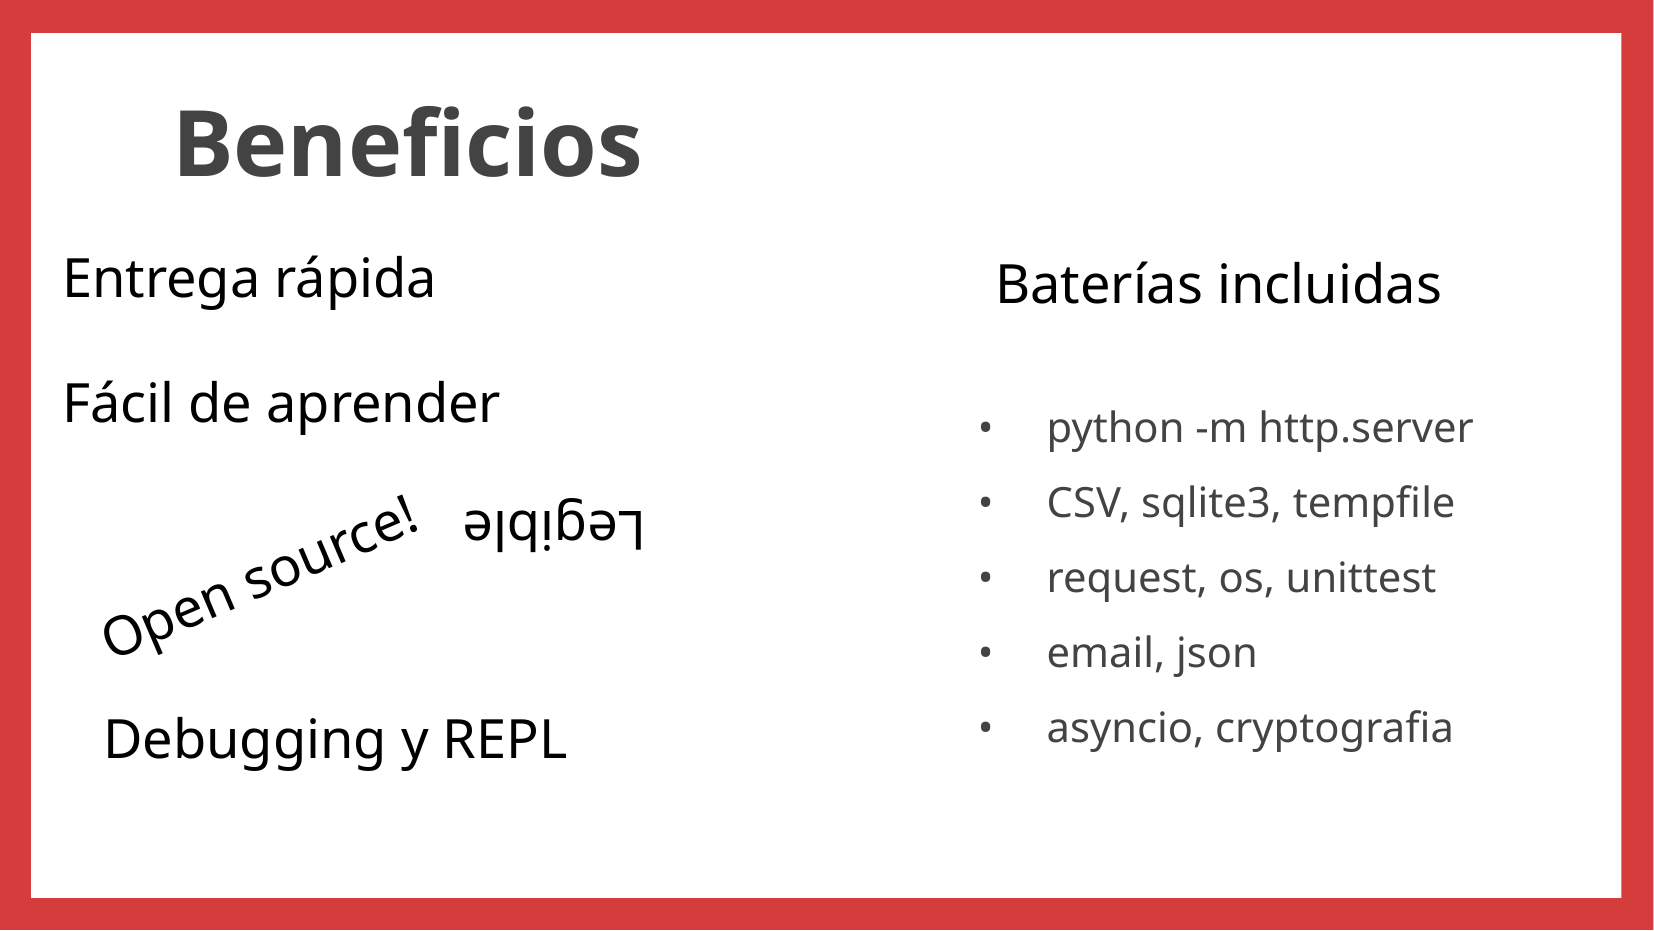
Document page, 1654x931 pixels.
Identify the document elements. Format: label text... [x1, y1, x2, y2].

text_box Baterías incluidas [980, 237, 1560, 343]
text_box Legible [413, 472, 662, 578]
text_box Debugging y REPL [88, 693, 668, 798]
title Beneficios [157, 54, 1497, 239]
list python -m http.server CSV, sqlite3, tempfile request, os, unittest email, json asyncio, cryptografia [956, 368, 1560, 768]
text_box Entrega rápida [47, 232, 626, 338]
text_box Open source! [71, 460, 457, 693]
text_box Fácil de aprender [47, 356, 626, 462]
